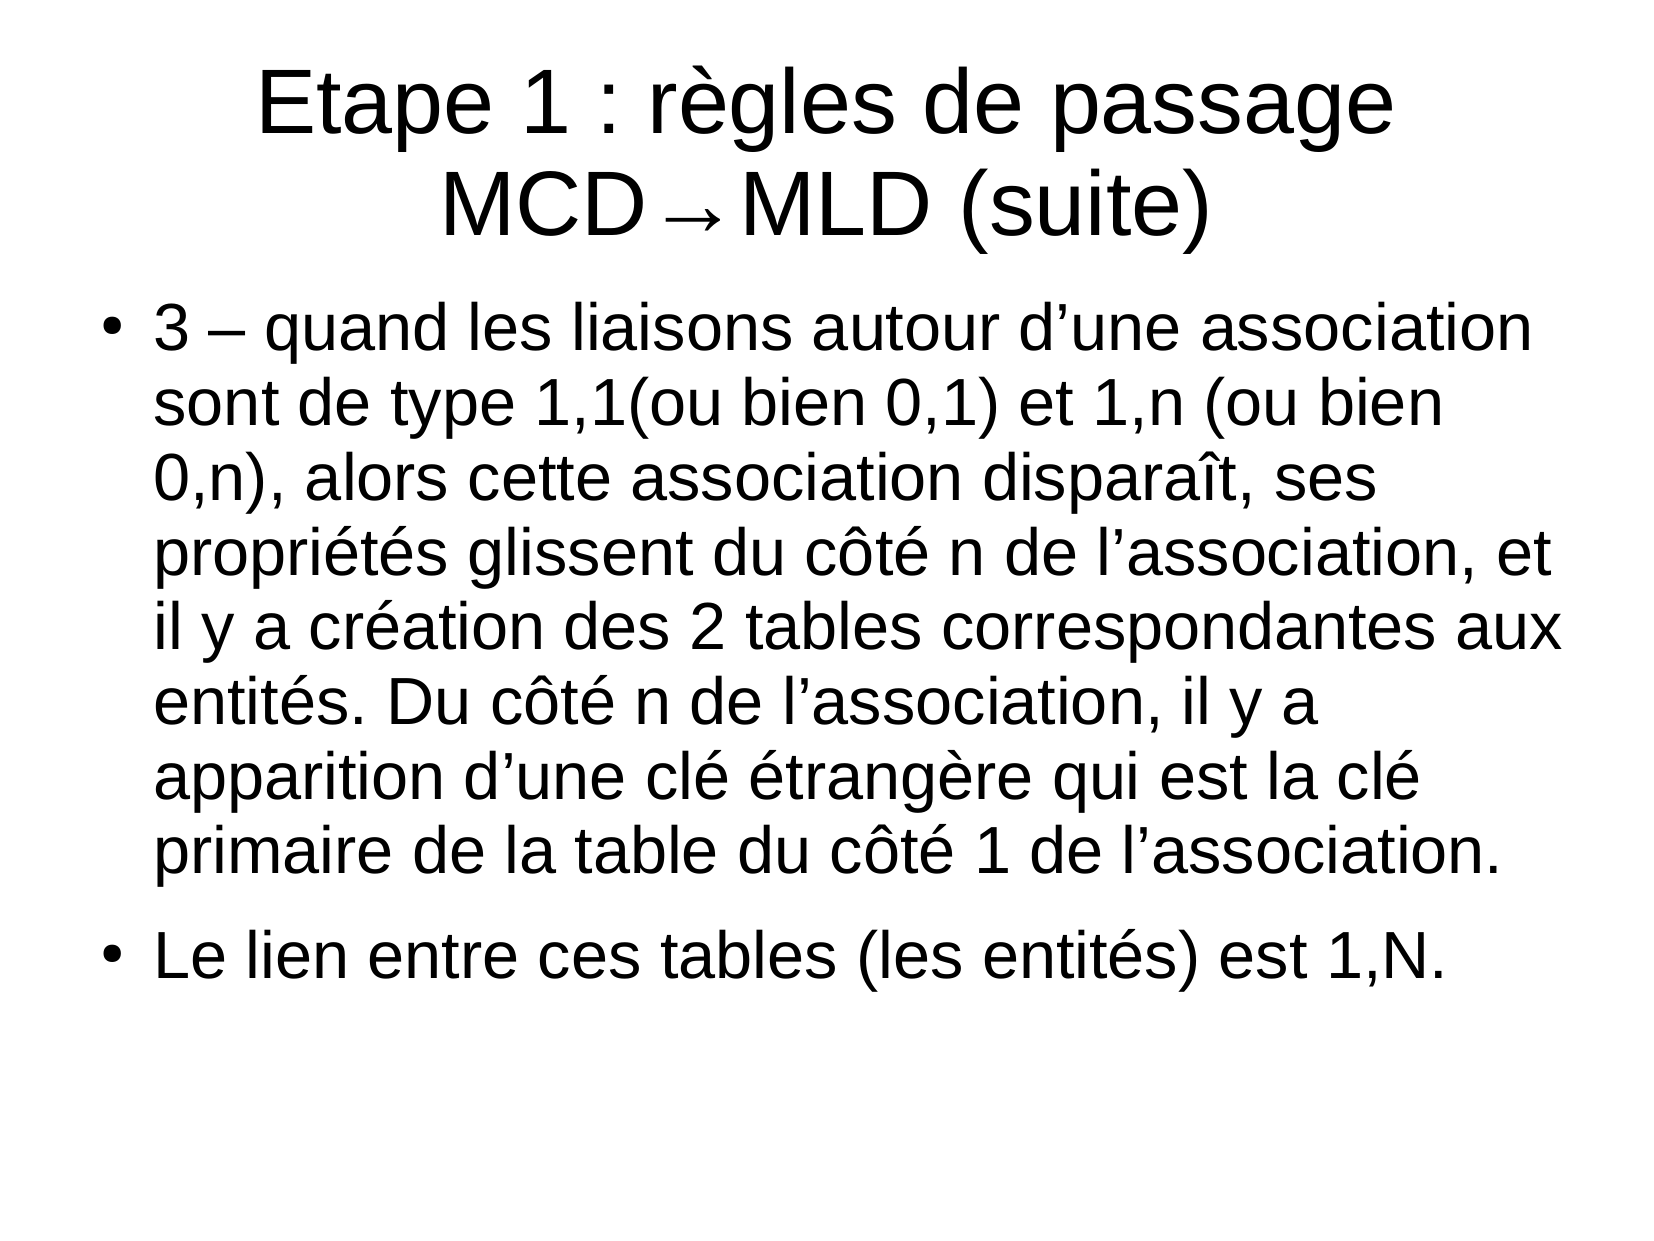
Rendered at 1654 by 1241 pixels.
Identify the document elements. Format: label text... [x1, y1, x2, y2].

list 3 – quand les liaisons autour d’une association sont de type 1,1(ou bien 0,1) et 1,n (ou bien 0,n), alors cette association disparaît, ses propriétés glissent du côté n de l’association, et il y a création des 2 tables correspondantes aux entités. Du côté n de l’association, il y a apparition d’une clé étrangère qui est la clé primaire de la table du côté 1 de l’association. Le lien entre ces tables (les entités) est 1,N. [82, 290, 1571, 1010]
title Etape 1 : règles de passage MCD→MLD (suite) [82, 49, 1571, 257]
